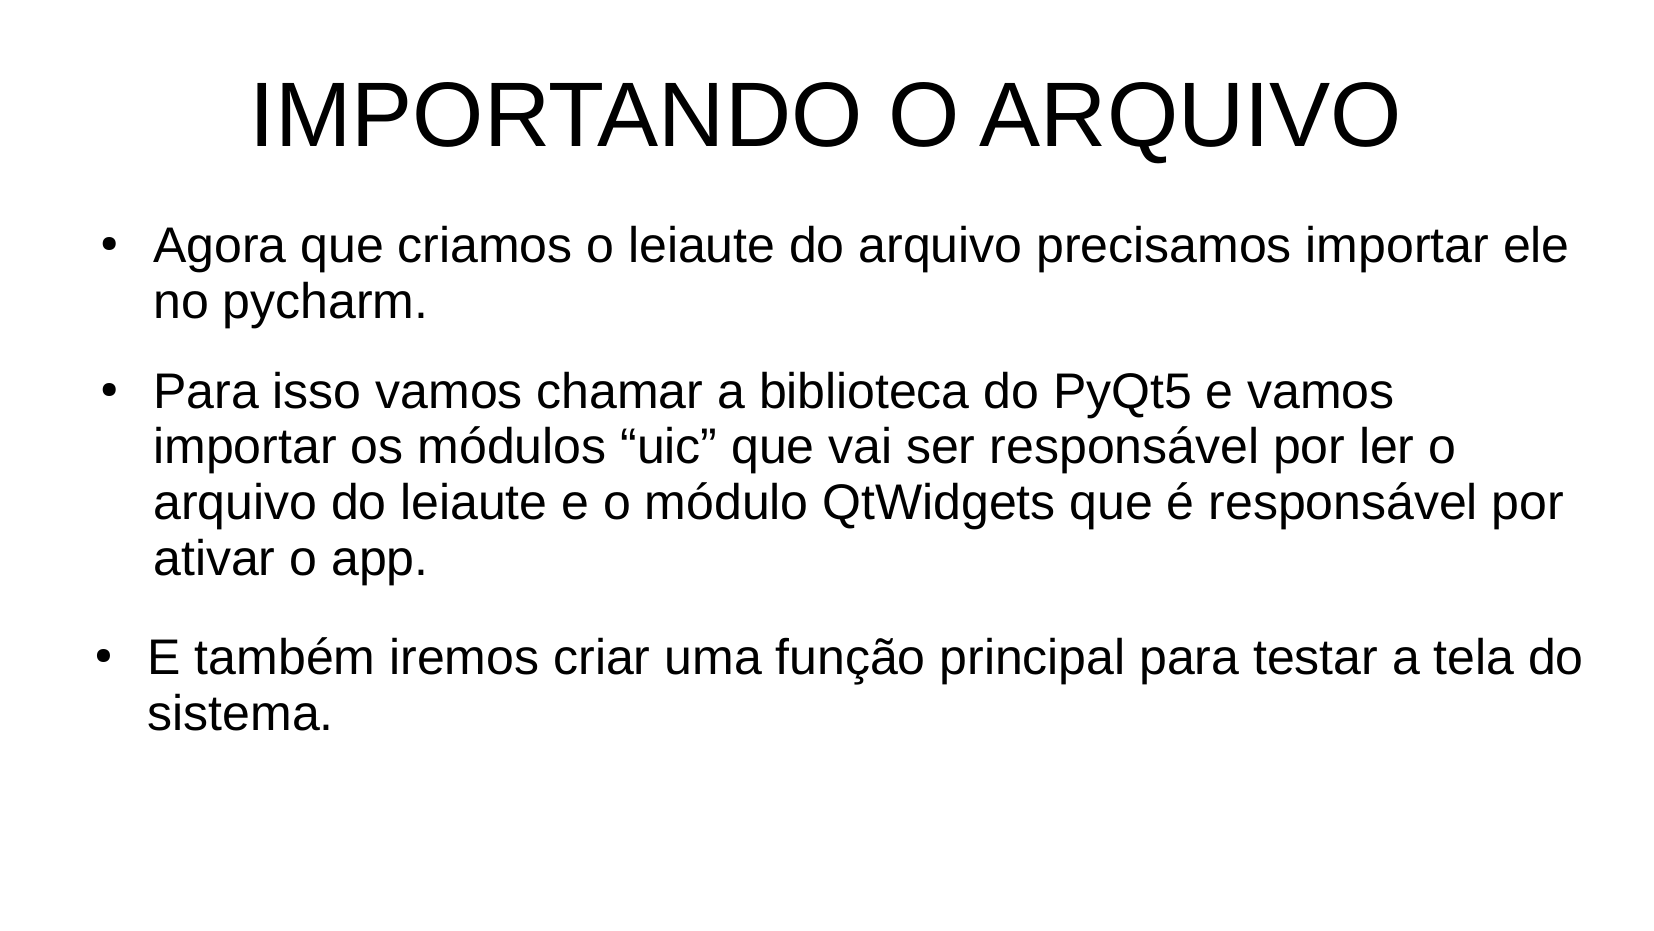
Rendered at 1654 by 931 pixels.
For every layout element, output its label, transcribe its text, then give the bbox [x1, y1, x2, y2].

title IMPORTANDO O ARQUIVO [82, 37, 1571, 193]
list E também iremos criar uma função principal para testar a tela do sistema. [76, 629, 1595, 887]
list Para isso vamos chamar a biblioteca do PyQt5 e vamos importar os módulos “uic” que vai ser responsável por ler o arquivo do leiaute e o módulo QtWidgets que é responsável por ativar o app. [82, 362, 1571, 621]
list Agora que criamos o leiaute do arquivo precisamos importar ele no pycharm. [82, 217, 1571, 362]
